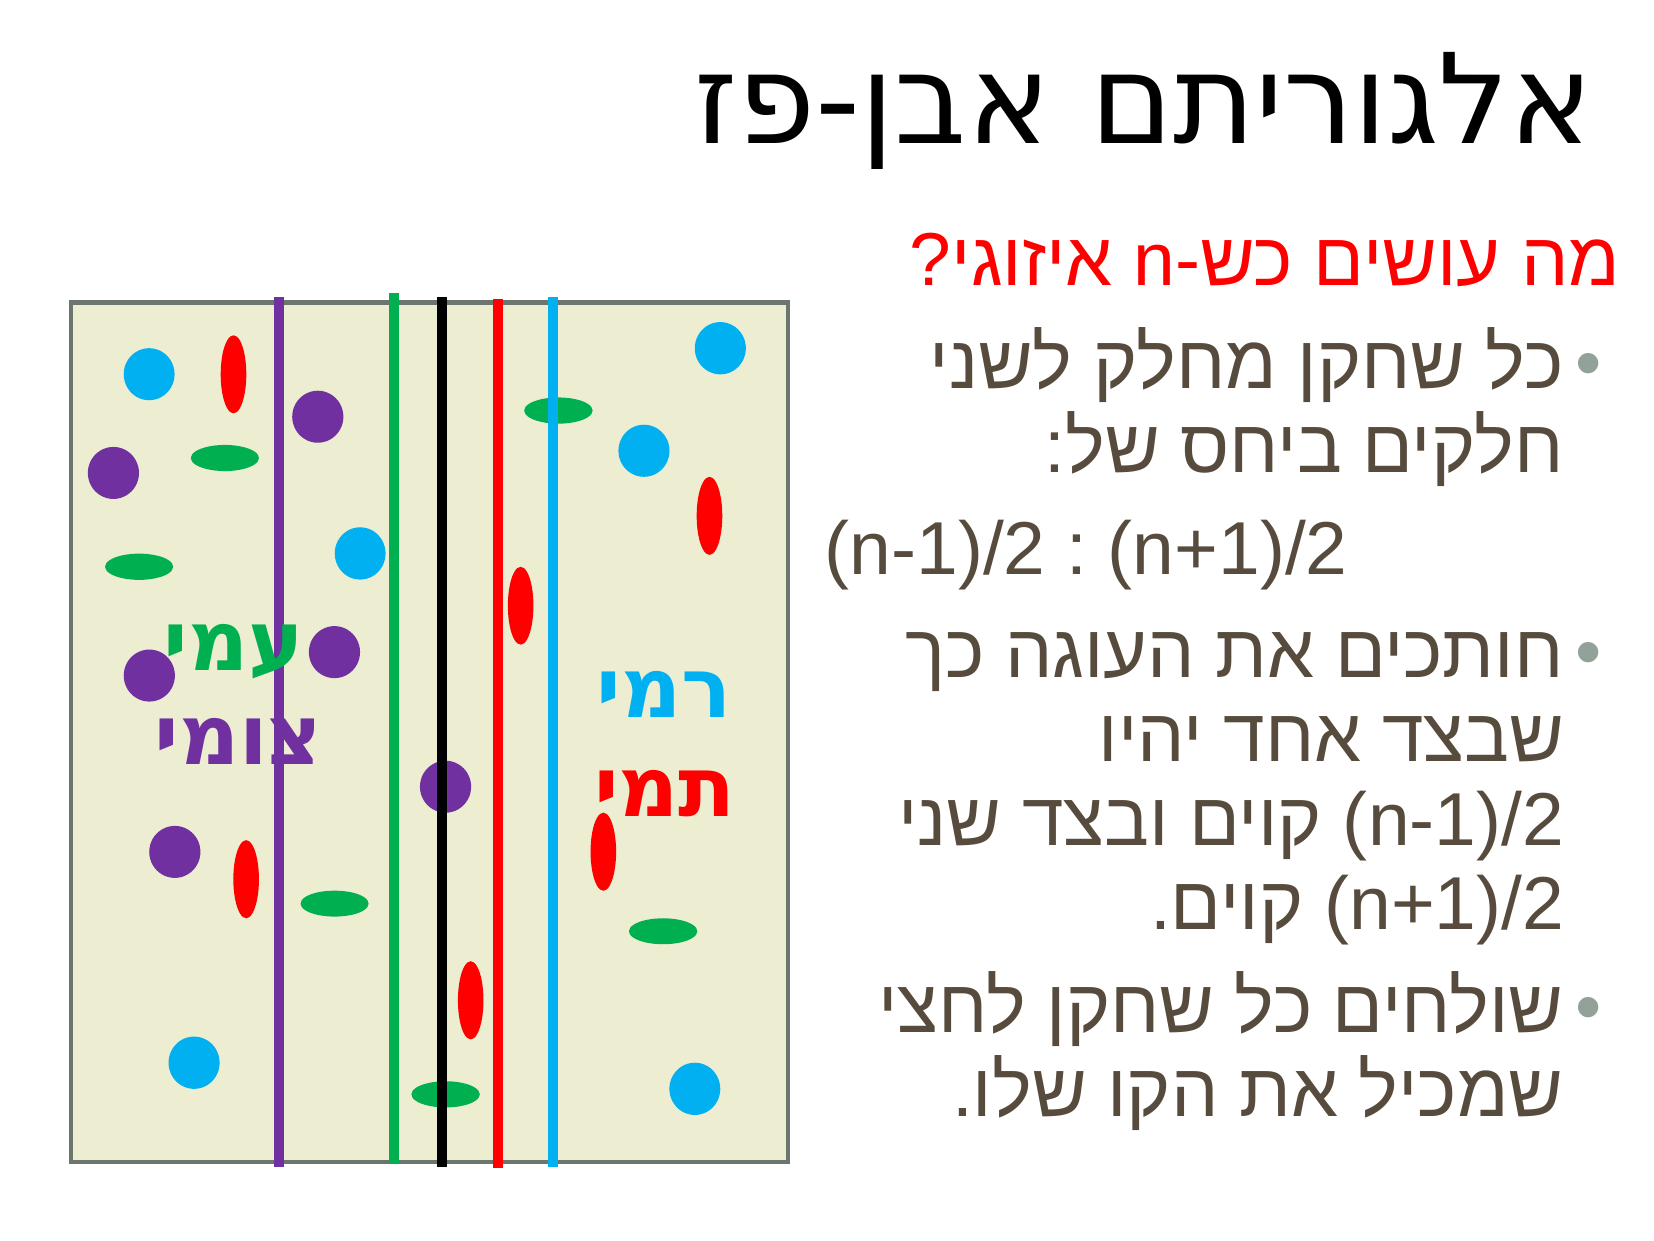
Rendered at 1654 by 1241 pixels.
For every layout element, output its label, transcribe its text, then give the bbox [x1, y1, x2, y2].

text_box [284, 302, 389, 1162]
text_box עמי [113, 579, 320, 673]
text_box [503, 302, 548, 1162]
text_box רמי [546, 626, 747, 725]
text_box [447, 302, 493, 1162]
text_box [399, 302, 437, 1162]
text_box [558, 302, 788, 1162]
text_box [71, 302, 274, 1162]
text_box מה עושים כש-n איזוגי? כל שחקן מחלק לשני חלקים ביחס של: (n-1)/2 : (n+1)/2 חותכים את העוגה כך שבצד אחד יהיו 2/(n-1) קוים ובצד שני 2/(n+1) קוים. שולחים כל שחקן לחצי שמכיל את הקו שלו. [810, 210, 1636, 1230]
text_box צומי [104, 673, 338, 790]
text_box תמי [543, 725, 751, 842]
title אלגוריתם אבן-פז [159, 0, 1654, 188]
